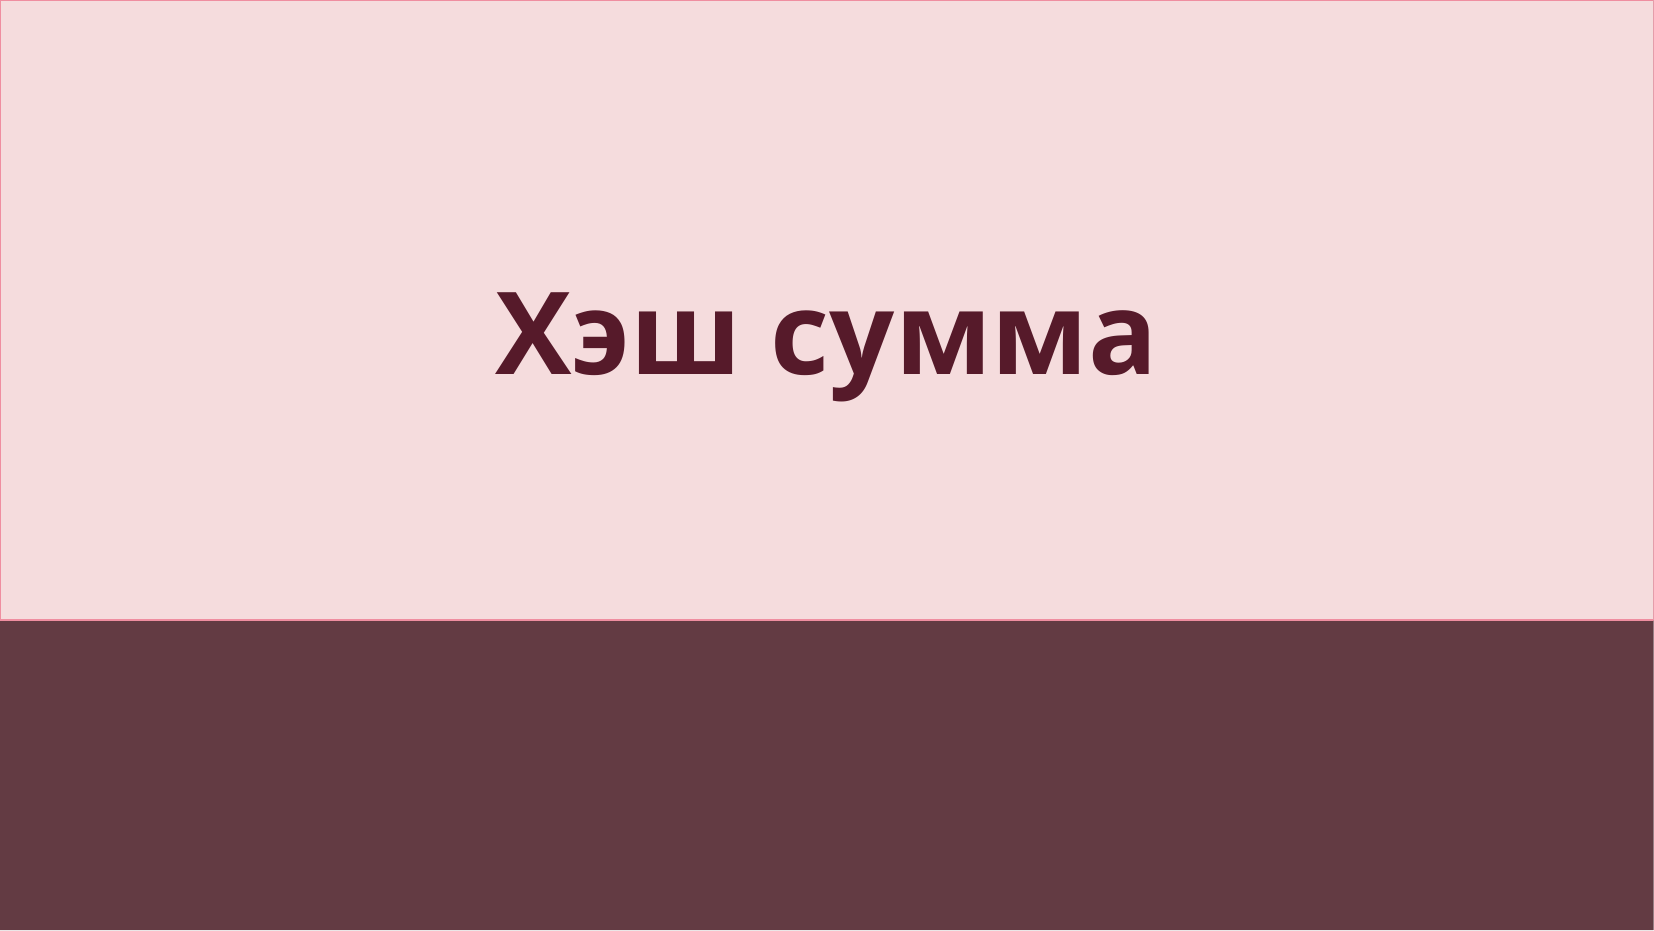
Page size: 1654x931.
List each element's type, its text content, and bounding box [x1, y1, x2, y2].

title Хэш сумма [59, 0, 1595, 604]
